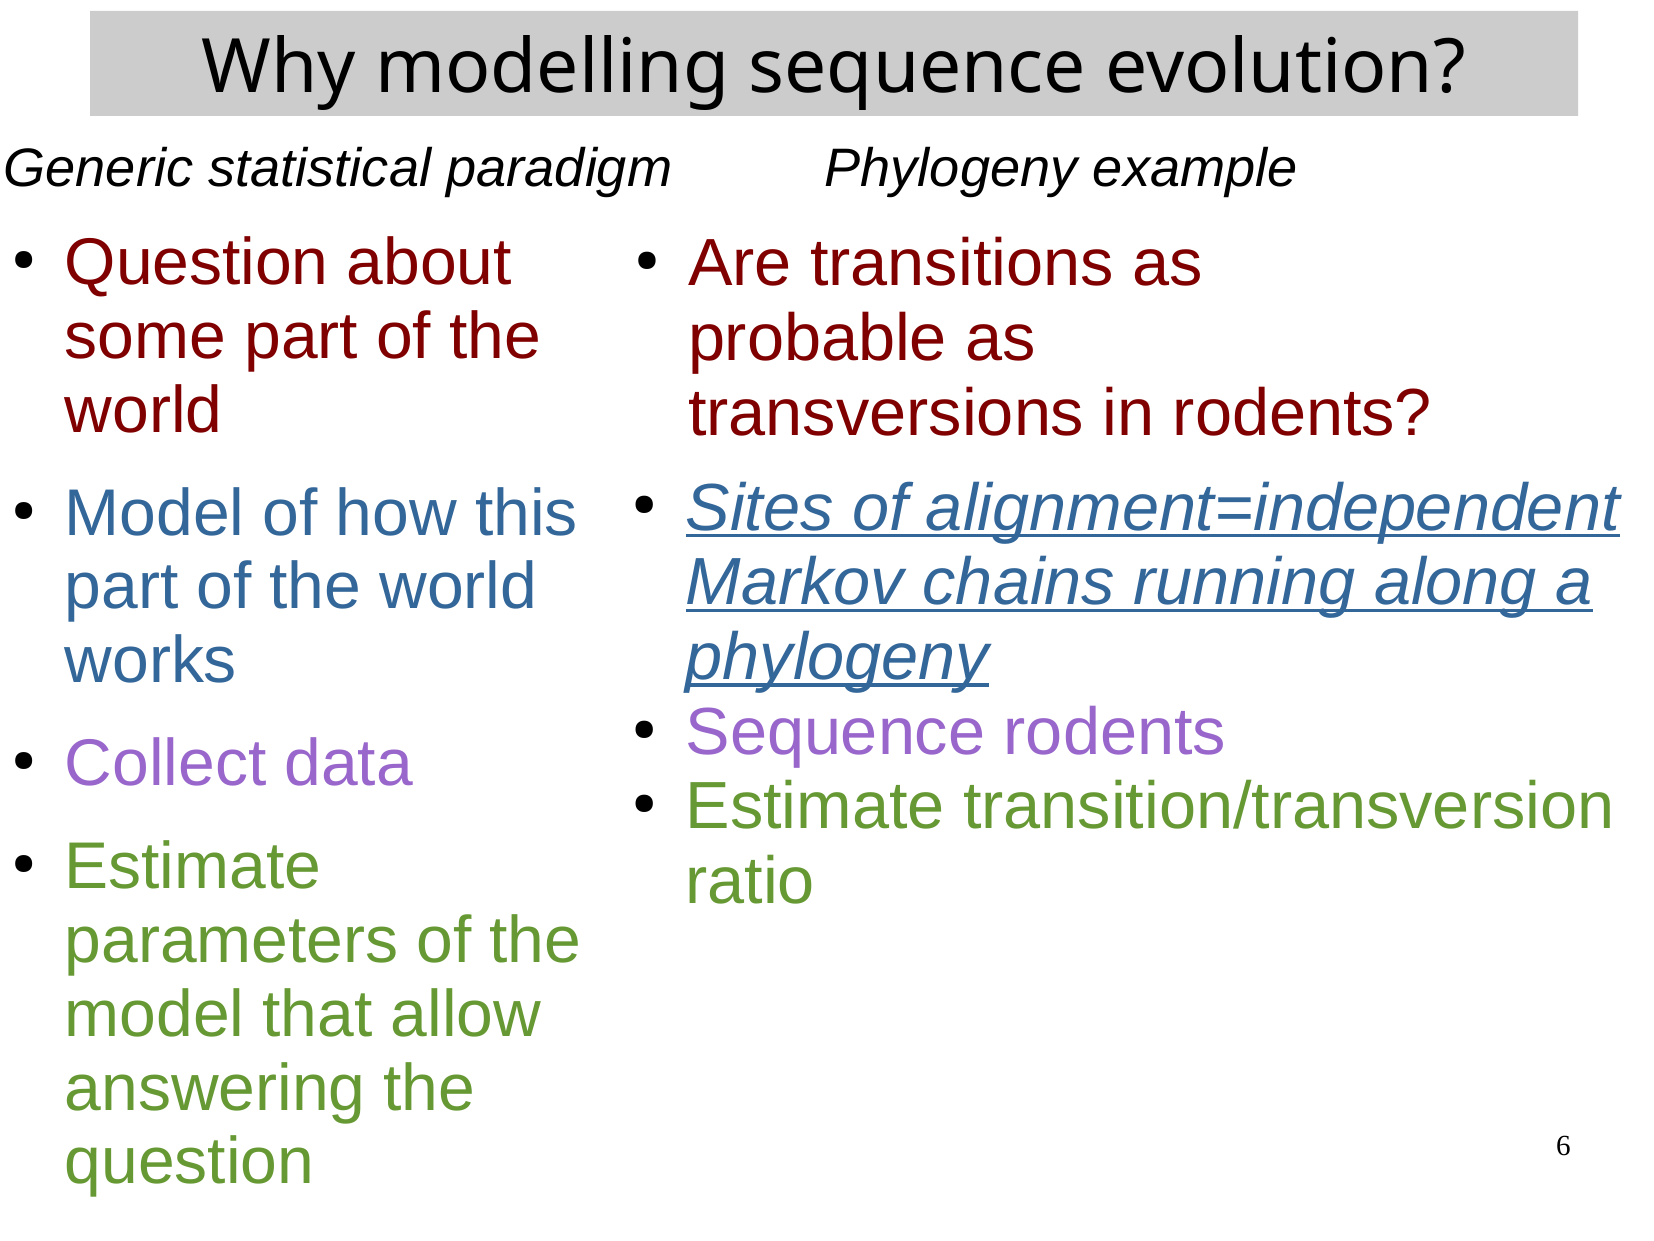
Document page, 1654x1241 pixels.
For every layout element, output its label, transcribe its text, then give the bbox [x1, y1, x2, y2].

text_box Phylogeny example [809, 129, 1515, 266]
text_box Sites of alignment=independent Markov chains running along a phylogeny Sequence rodents Estimate transition/transversion ratio [600, 462, 1654, 1209]
title Why modelling sequence evolution? [90, 10, 1579, 116]
list Are transitions as probable as transversions in rodents? [617, 225, 1437, 462]
list Question about some part of the world Model of how this part of the world works Collect data Estimate parameters of the model that allow answering the question [0, 266, 617, 1201]
text_box Generic statistical paradigm [0, 129, 694, 266]
